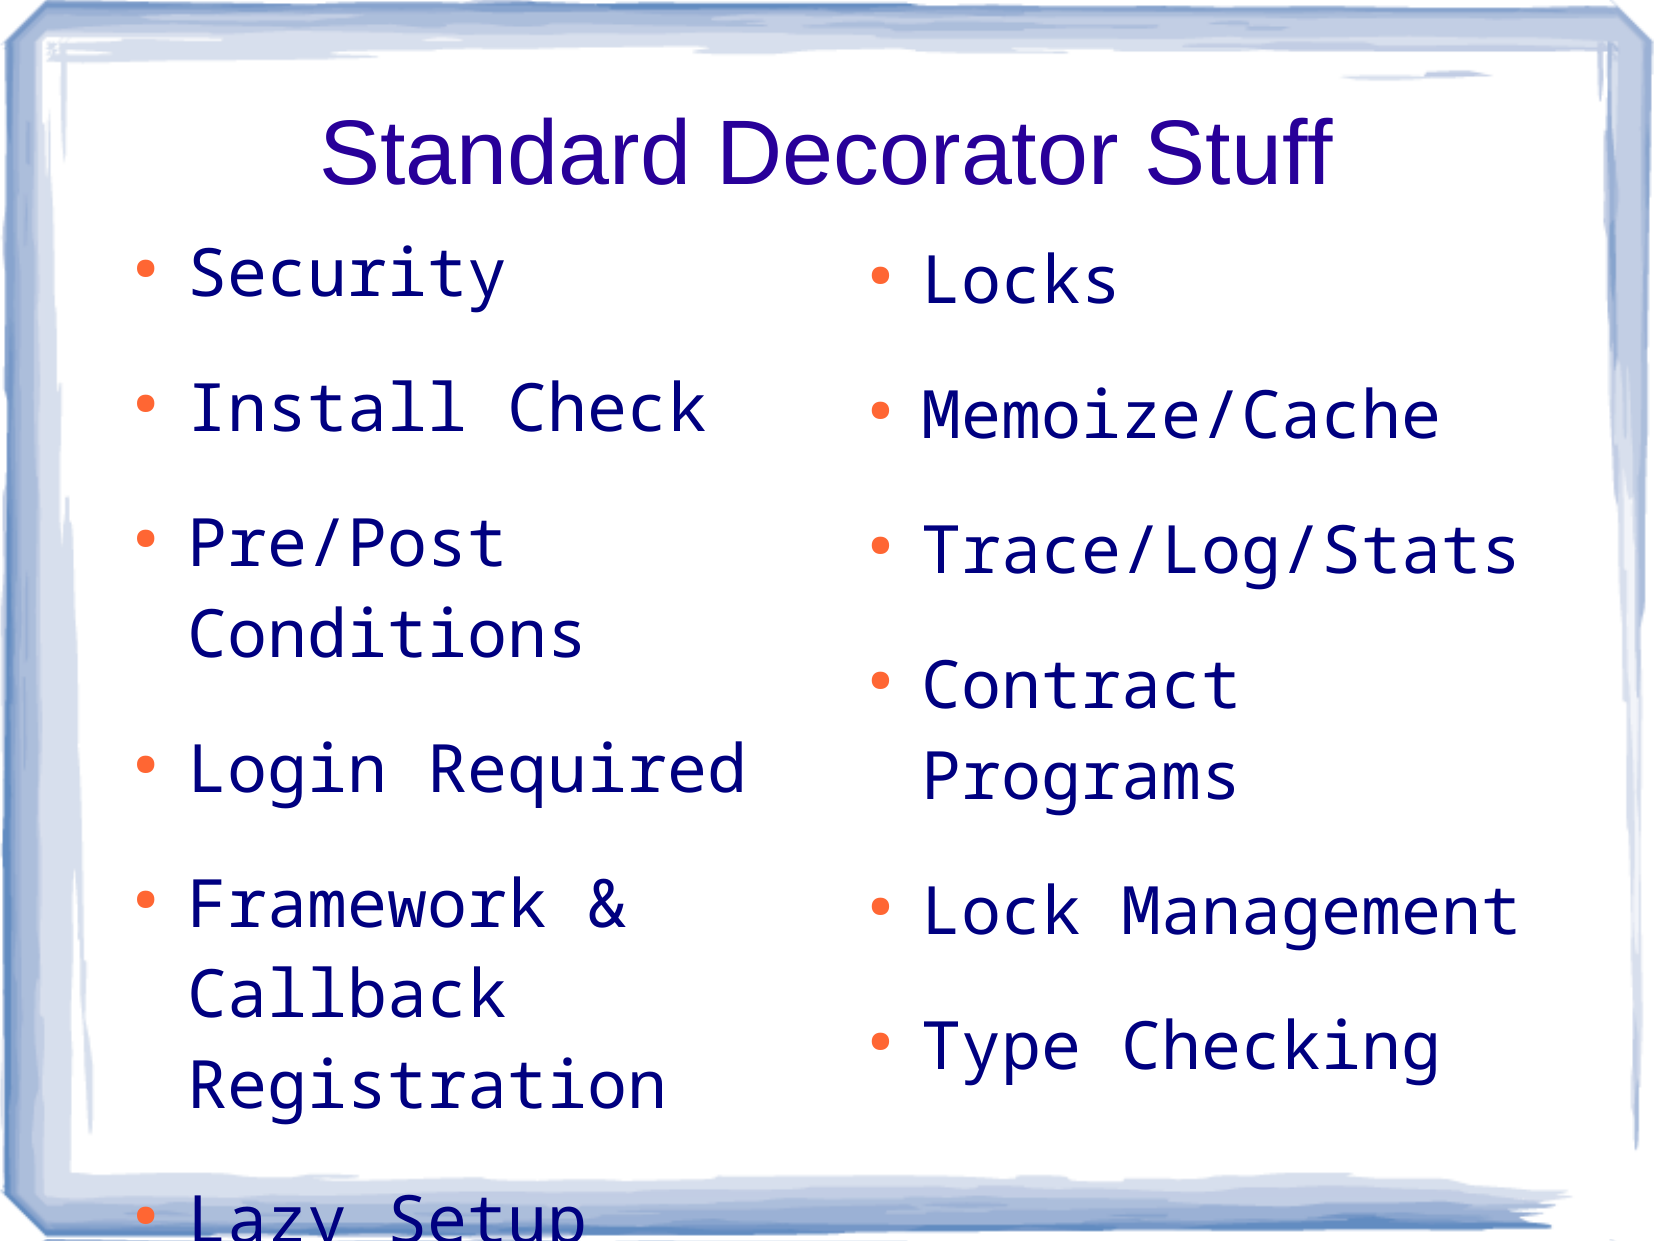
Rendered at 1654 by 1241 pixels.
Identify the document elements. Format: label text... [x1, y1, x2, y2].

picture [0, 0, 1654, 1241]
list Locks Memoize/Cache Trace/Log/Stats Contract Programs Lock Management Type Checking [850, 232, 1560, 1182]
title Standard Decorator Stuff [82, 49, 1571, 257]
list Security Install Check Pre/Post Conditions Login Required Framework & Callback Registration Lazy Setup [116, 225, 826, 1241]
